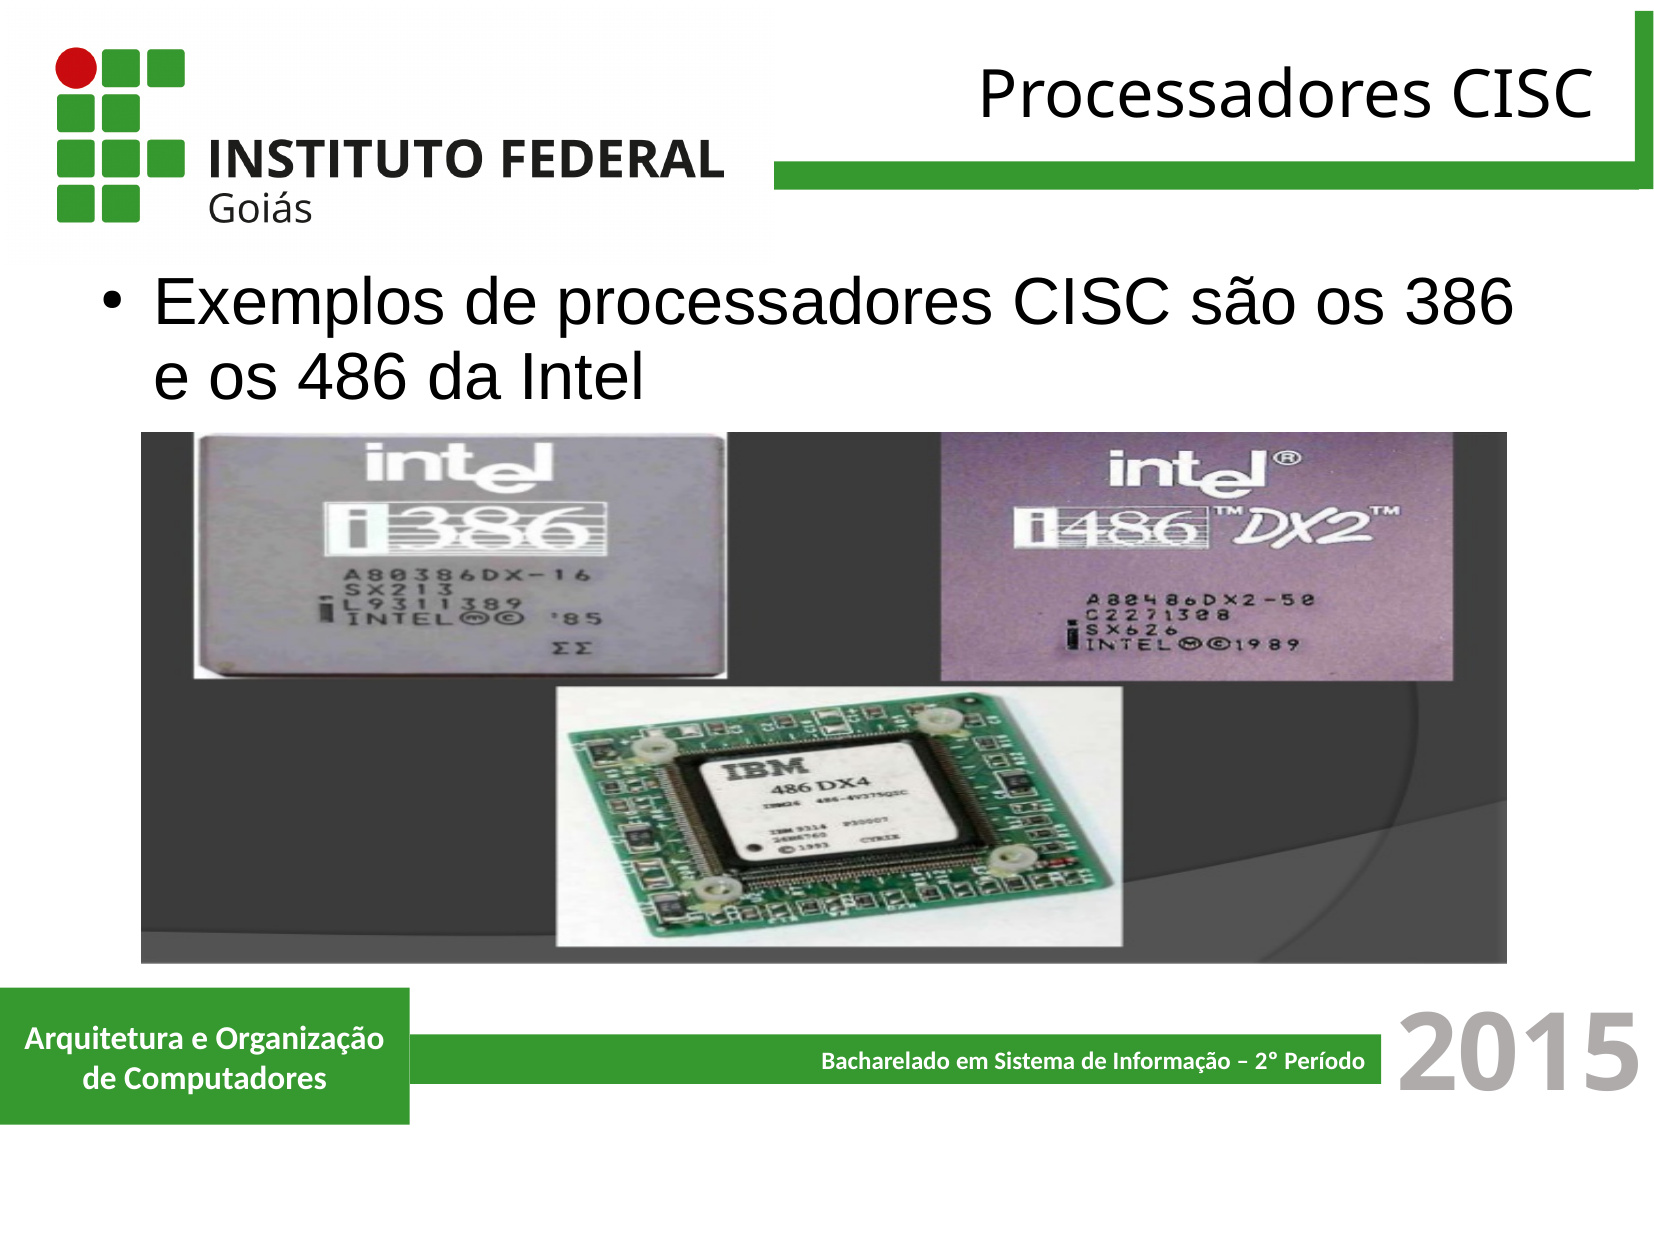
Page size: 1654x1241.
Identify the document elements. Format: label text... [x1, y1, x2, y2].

text_box 2015 [1381, 975, 1648, 1125]
picture [5, 5, 774, 265]
text_box Processadores CISC [860, 42, 1610, 138]
list Exemplos de processadores CISC são os 386 e os 486 da Intel [82, 264, 1571, 964]
text_box [774, 10, 1654, 190]
text_box Arquitetura e Organização de Computadores [0, 987, 410, 1125]
picture [141, 432, 1507, 964]
text_box Bacharelado em Sistema de Informação – 2º Período [410, 1034, 1382, 1084]
